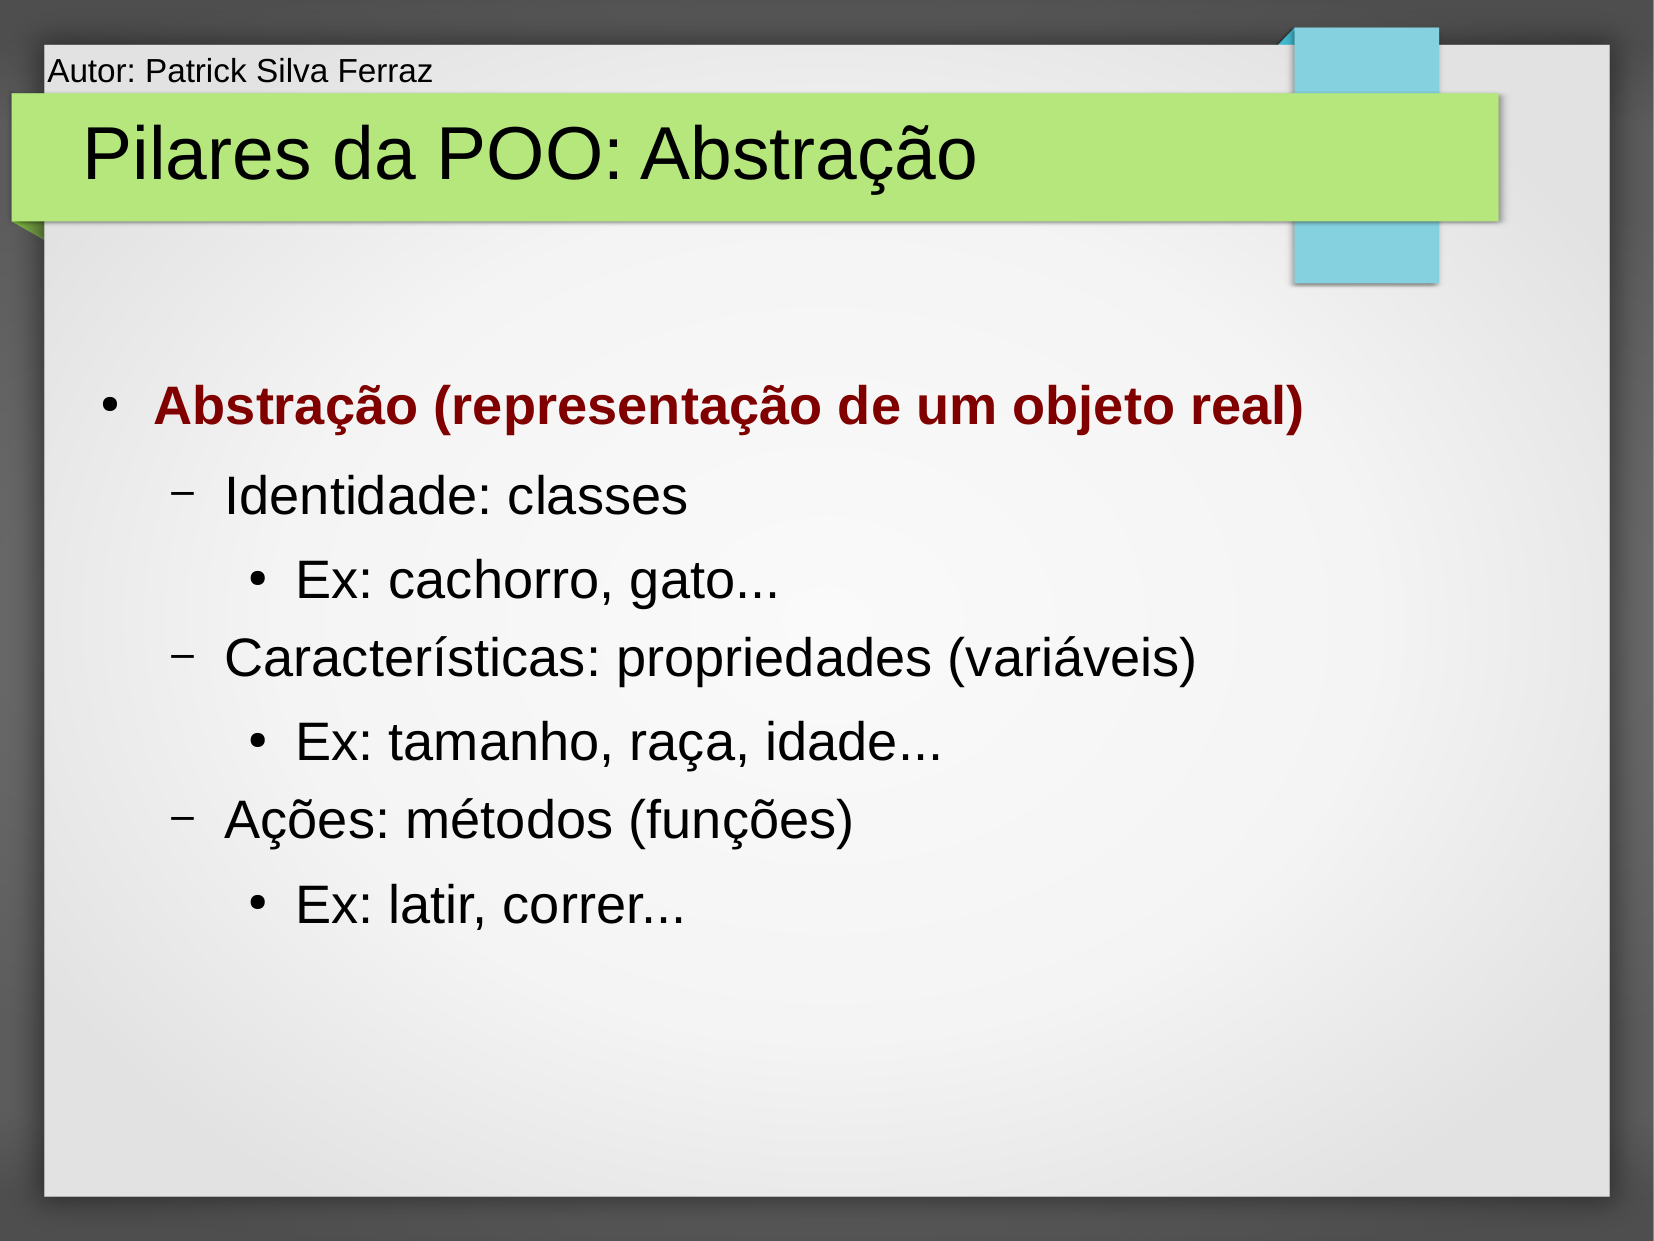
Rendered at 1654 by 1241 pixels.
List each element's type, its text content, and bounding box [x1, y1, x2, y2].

title Pilares da POO: Abstração [82, 94, 1264, 213]
list Abstração (representação de um objeto real) Identidade: classes Ex: cachorro, gato... Características: propriedades (variáveis) Ex: tamanho, raça, idade... Ações: métodos (funções) Ex: latir, correr... [82, 295, 1571, 1015]
picture [0, 0, 1654, 1241]
text_box Autor: Patrick Silva Ferraz [47, 47, 876, 95]
